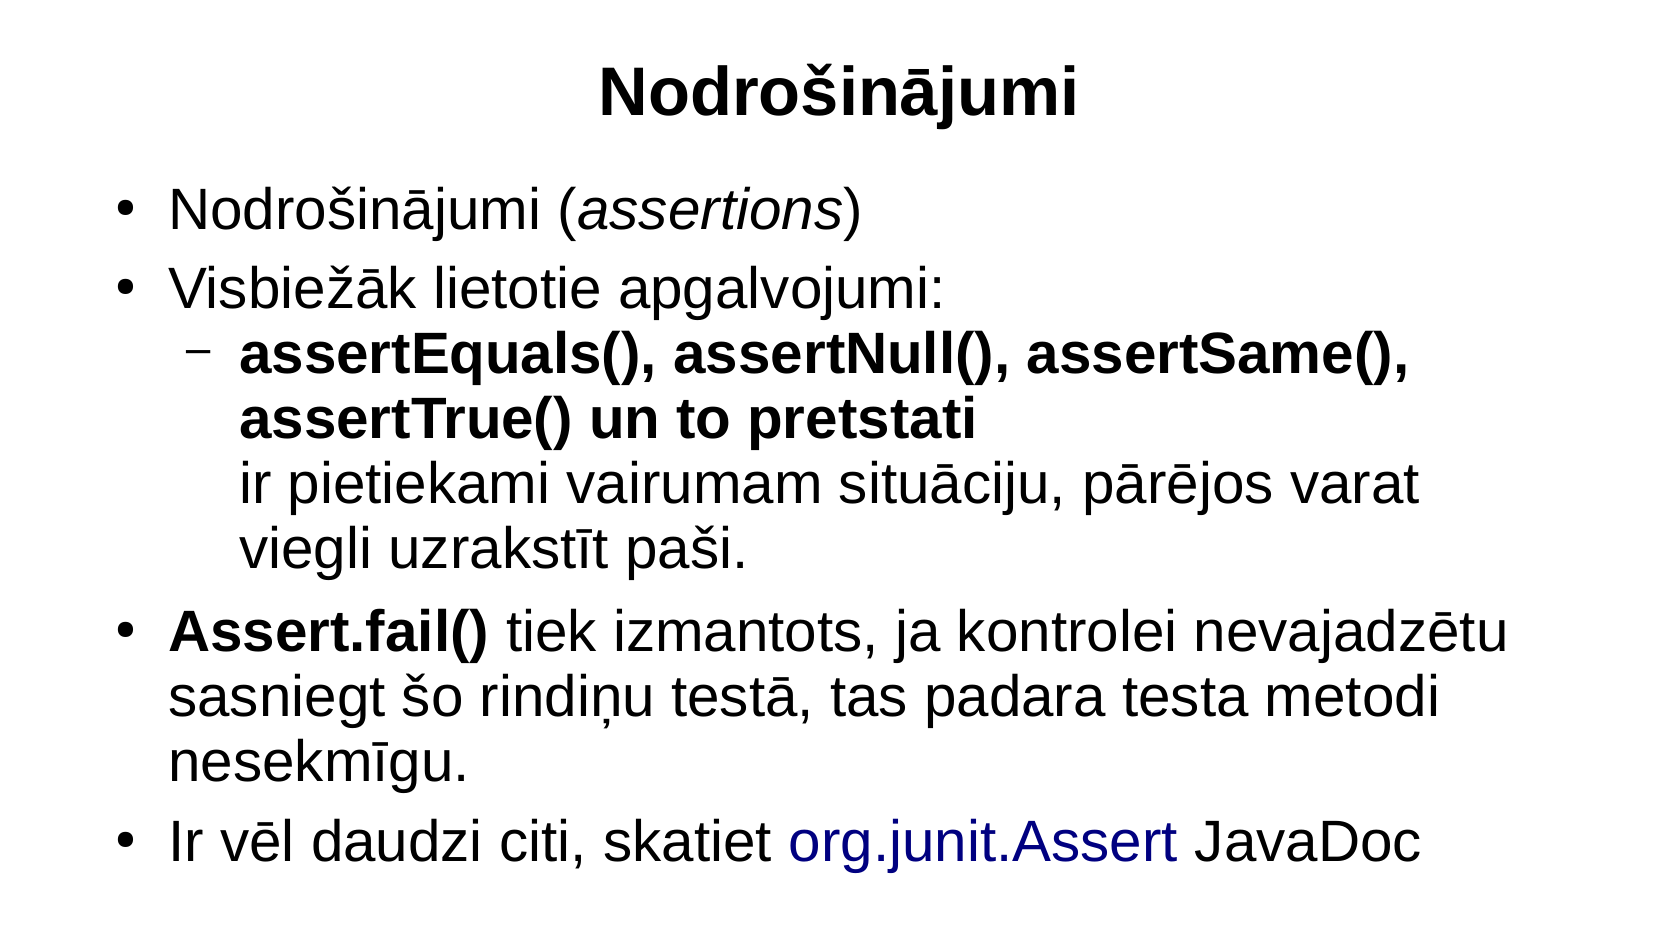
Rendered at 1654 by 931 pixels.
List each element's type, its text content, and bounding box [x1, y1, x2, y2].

title Nodrošinājumi [82, 37, 1571, 147]
list Nodrošinājumi (assertions) Visbiežāk lietotie apgalvojumi: assertEquals(), assertNull(), assertSame(), assertTrue() un to pretstati ir pietiekami vairumam situāciju, pārējos varat viegli uzrakstīt paši. Assert.fail() tiek izmantots, ja kontrolei nevajadzētu sasniegt šo rindiņu testā, tas padara testa metodi nesekmīgu. Ir vēl daudzi citi, skatiet org.junit.Assert JavaDoc [82, 168, 1538, 889]
